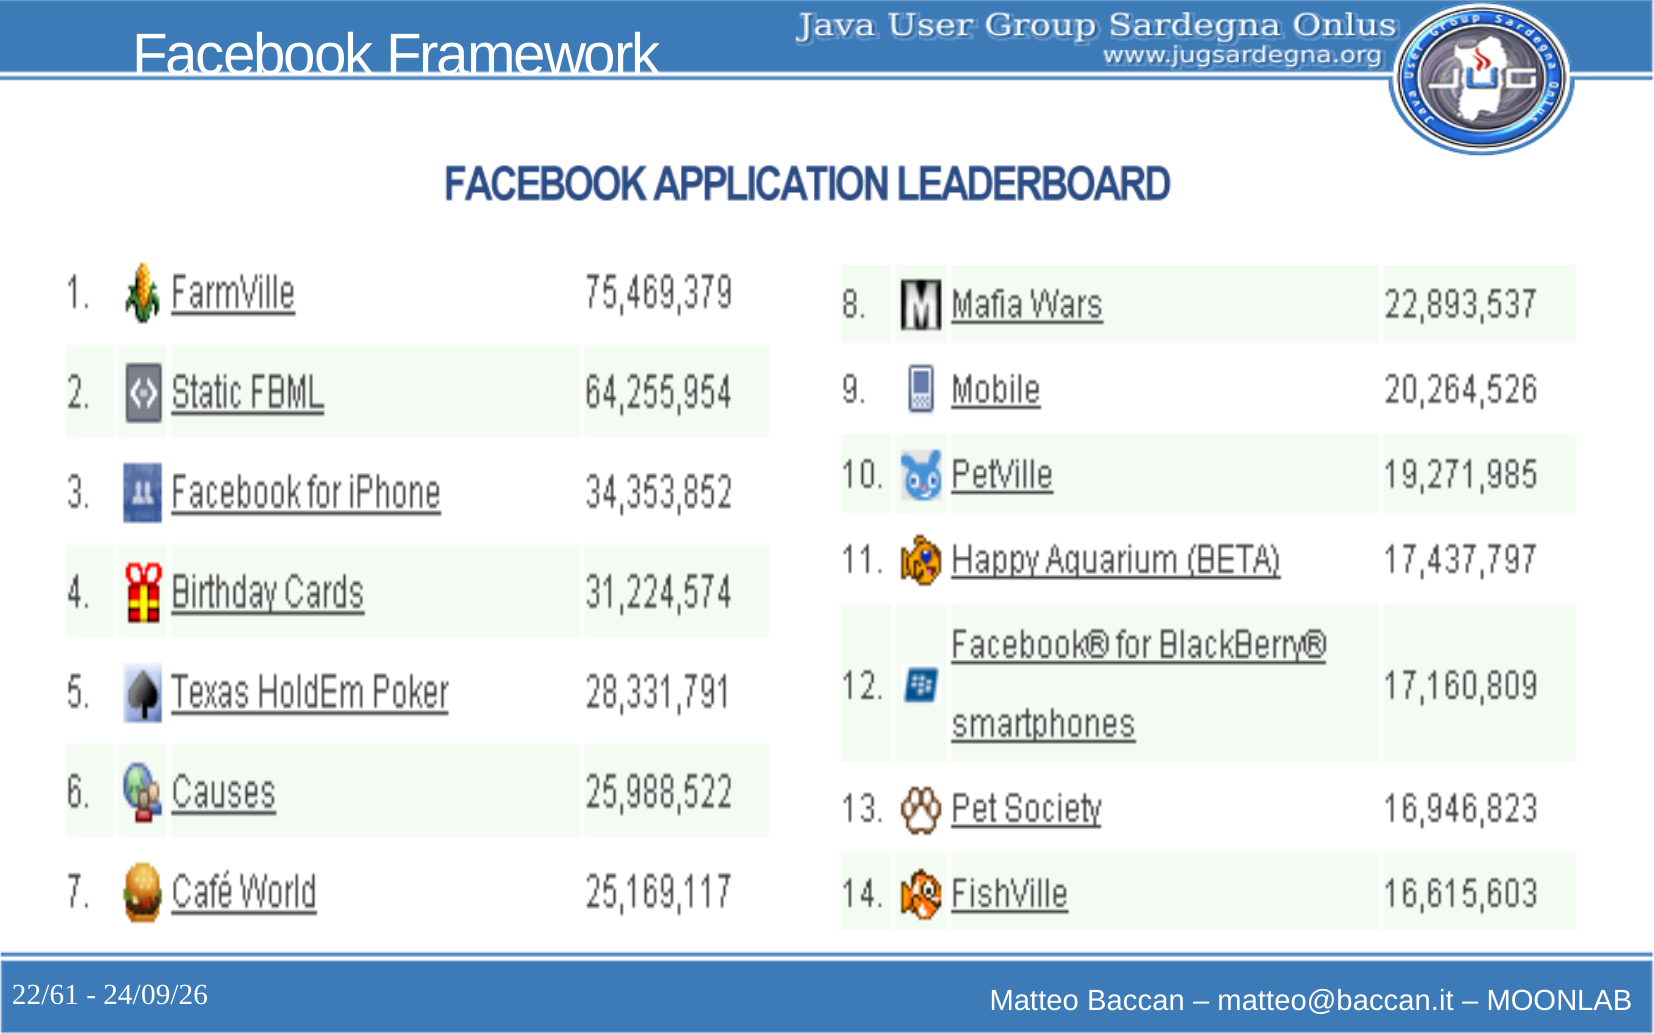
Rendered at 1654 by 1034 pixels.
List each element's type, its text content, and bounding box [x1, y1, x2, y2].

picture [0, 0, 1654, 1034]
title Facebook Framework [132, 5, 1609, 103]
